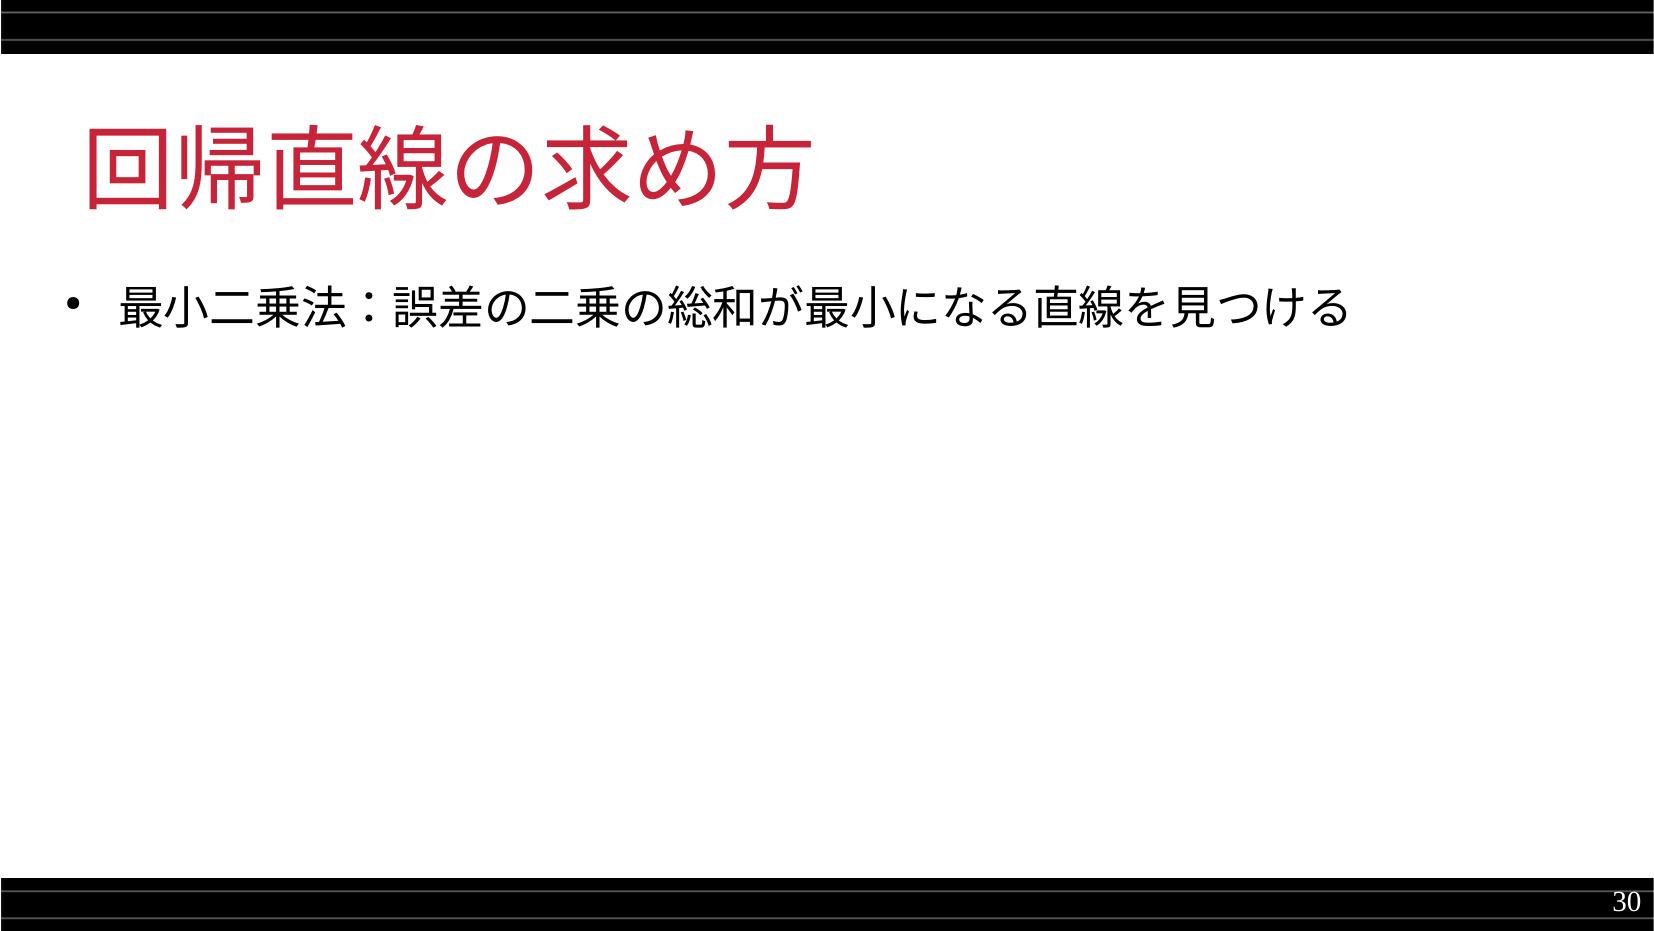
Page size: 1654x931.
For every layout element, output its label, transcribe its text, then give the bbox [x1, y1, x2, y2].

title 回帰直線の求め方 [82, 92, 1571, 249]
list 最小二乗法：誤差の二乗の総和が最小になる直線を見つける [47, 271, 1536, 851]
picture [1, 878, 1654, 931]
picture [1, 0, 1654, 54]
